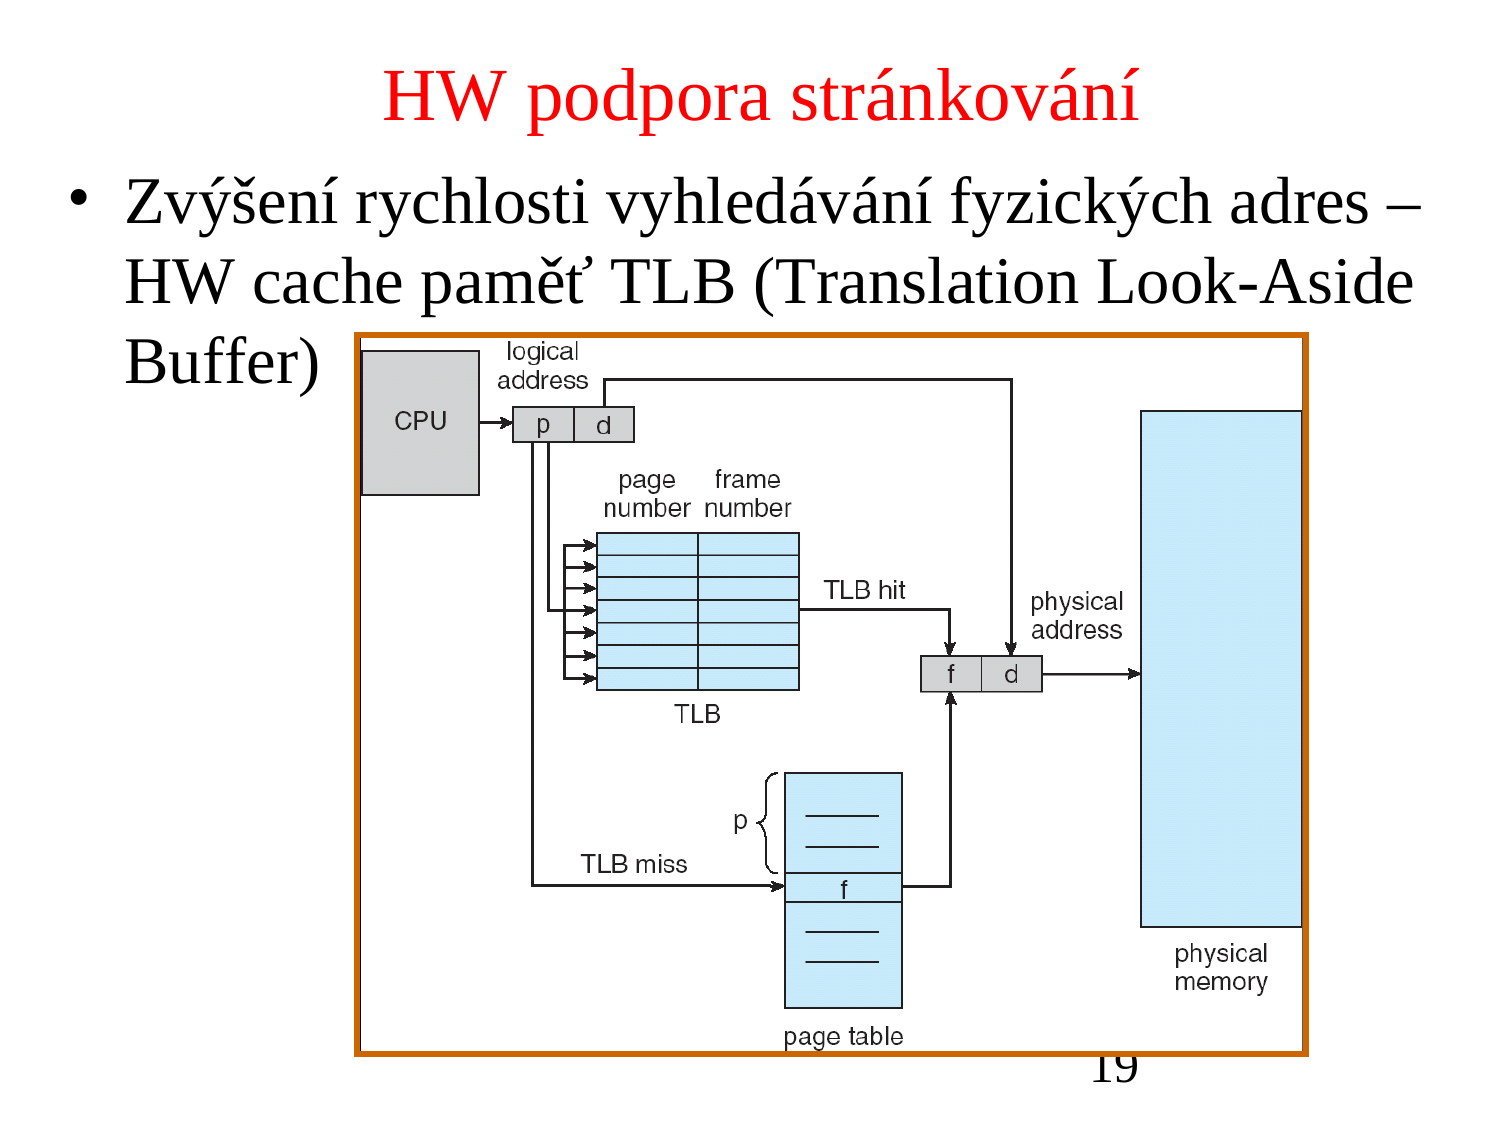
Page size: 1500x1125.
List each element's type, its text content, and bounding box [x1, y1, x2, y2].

list Zvýšení rychlosti vyhledávání fyzických adres – HW cache paměť TLB (Translation Look-Aside Buffer) [53, 148, 1471, 1000]
title HW podpora stránkování [123, 37, 1399, 143]
picture [360, 338, 1303, 1052]
